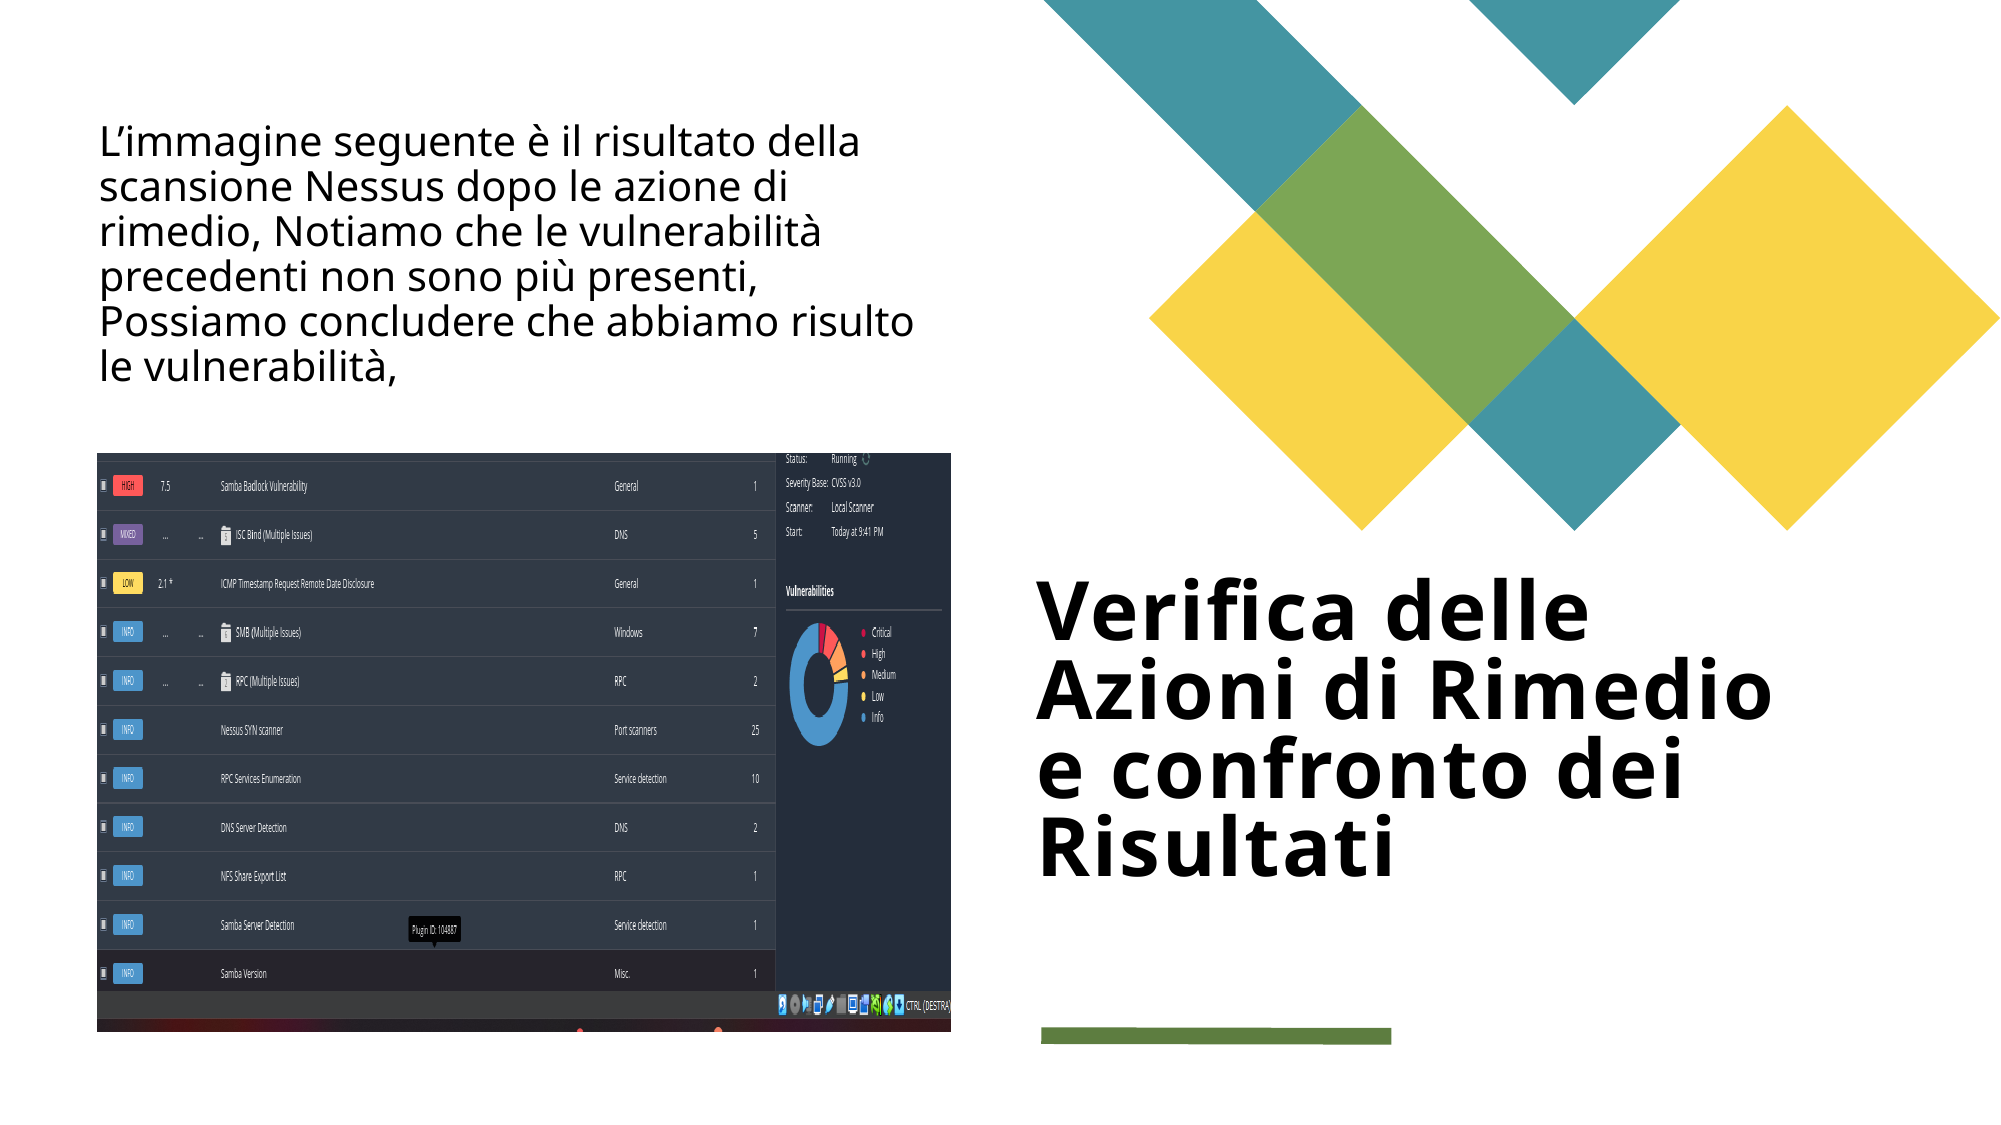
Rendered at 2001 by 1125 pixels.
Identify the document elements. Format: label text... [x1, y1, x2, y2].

list L’immagine seguente è il risultato della scansione Nessus dopo le azione di rimedio, Notiamo che le vulnerabilità precedenti non sono più presenti, Possiamo concludere che abbiamo risulto le vulnerabilità, [99, 75, 952, 454]
picture [97, 453, 951, 1033]
title Verifica delle Azioni di Rimedio e confronto dei Risultati [1036, 574, 1847, 992]
